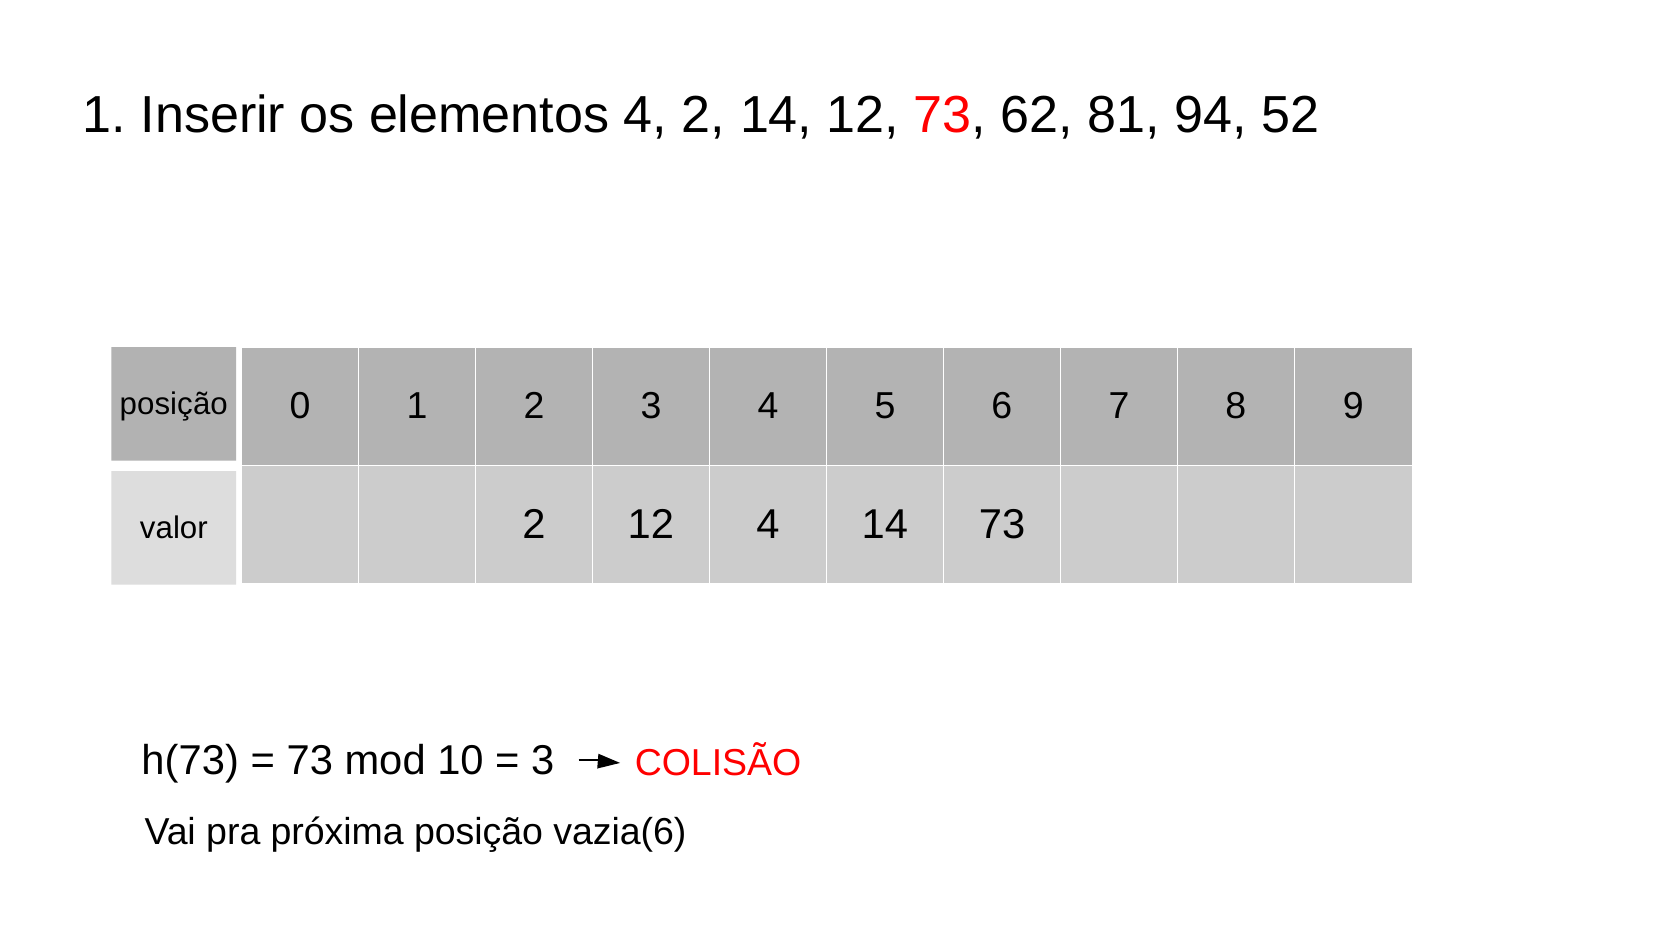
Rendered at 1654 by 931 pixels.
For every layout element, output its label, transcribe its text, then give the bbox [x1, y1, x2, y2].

table_header 0 [242, 348, 358, 465]
text_box posição [111, 347, 237, 461]
text_box valor [111, 471, 237, 585]
table_cell 12 [593, 466, 709, 583]
table_cell 73 [944, 466, 1060, 583]
table_cell 4 [710, 466, 826, 583]
table_cell [1295, 466, 1412, 583]
table_cell [242, 466, 358, 583]
table_cell 2 [476, 466, 592, 583]
table_header 8 [1178, 348, 1294, 465]
table_cell 14 [827, 466, 943, 583]
table_header 7 [1061, 348, 1177, 465]
text_box COLISÃO [620, 734, 817, 792]
table_cell [1061, 466, 1177, 583]
text_box h(73) = 73 mod 10 = 3 [126, 729, 579, 791]
table_header 1 [359, 348, 475, 465]
table_cell [359, 466, 475, 583]
table_header 2 [476, 348, 592, 465]
table_header 3 [593, 348, 709, 465]
table_header 9 [1295, 348, 1412, 465]
title 1. Inserir os elementos 4, 2, 14, 12, 73, 62, 81, 94, 52 [82, 37, 1571, 193]
table_header 6 [944, 348, 1060, 465]
table_header 5 [827, 348, 943, 465]
text_box Vai pra próxima posição vazia(6) [129, 803, 733, 902]
table_header 4 [710, 348, 826, 465]
table_cell [1178, 466, 1294, 583]
